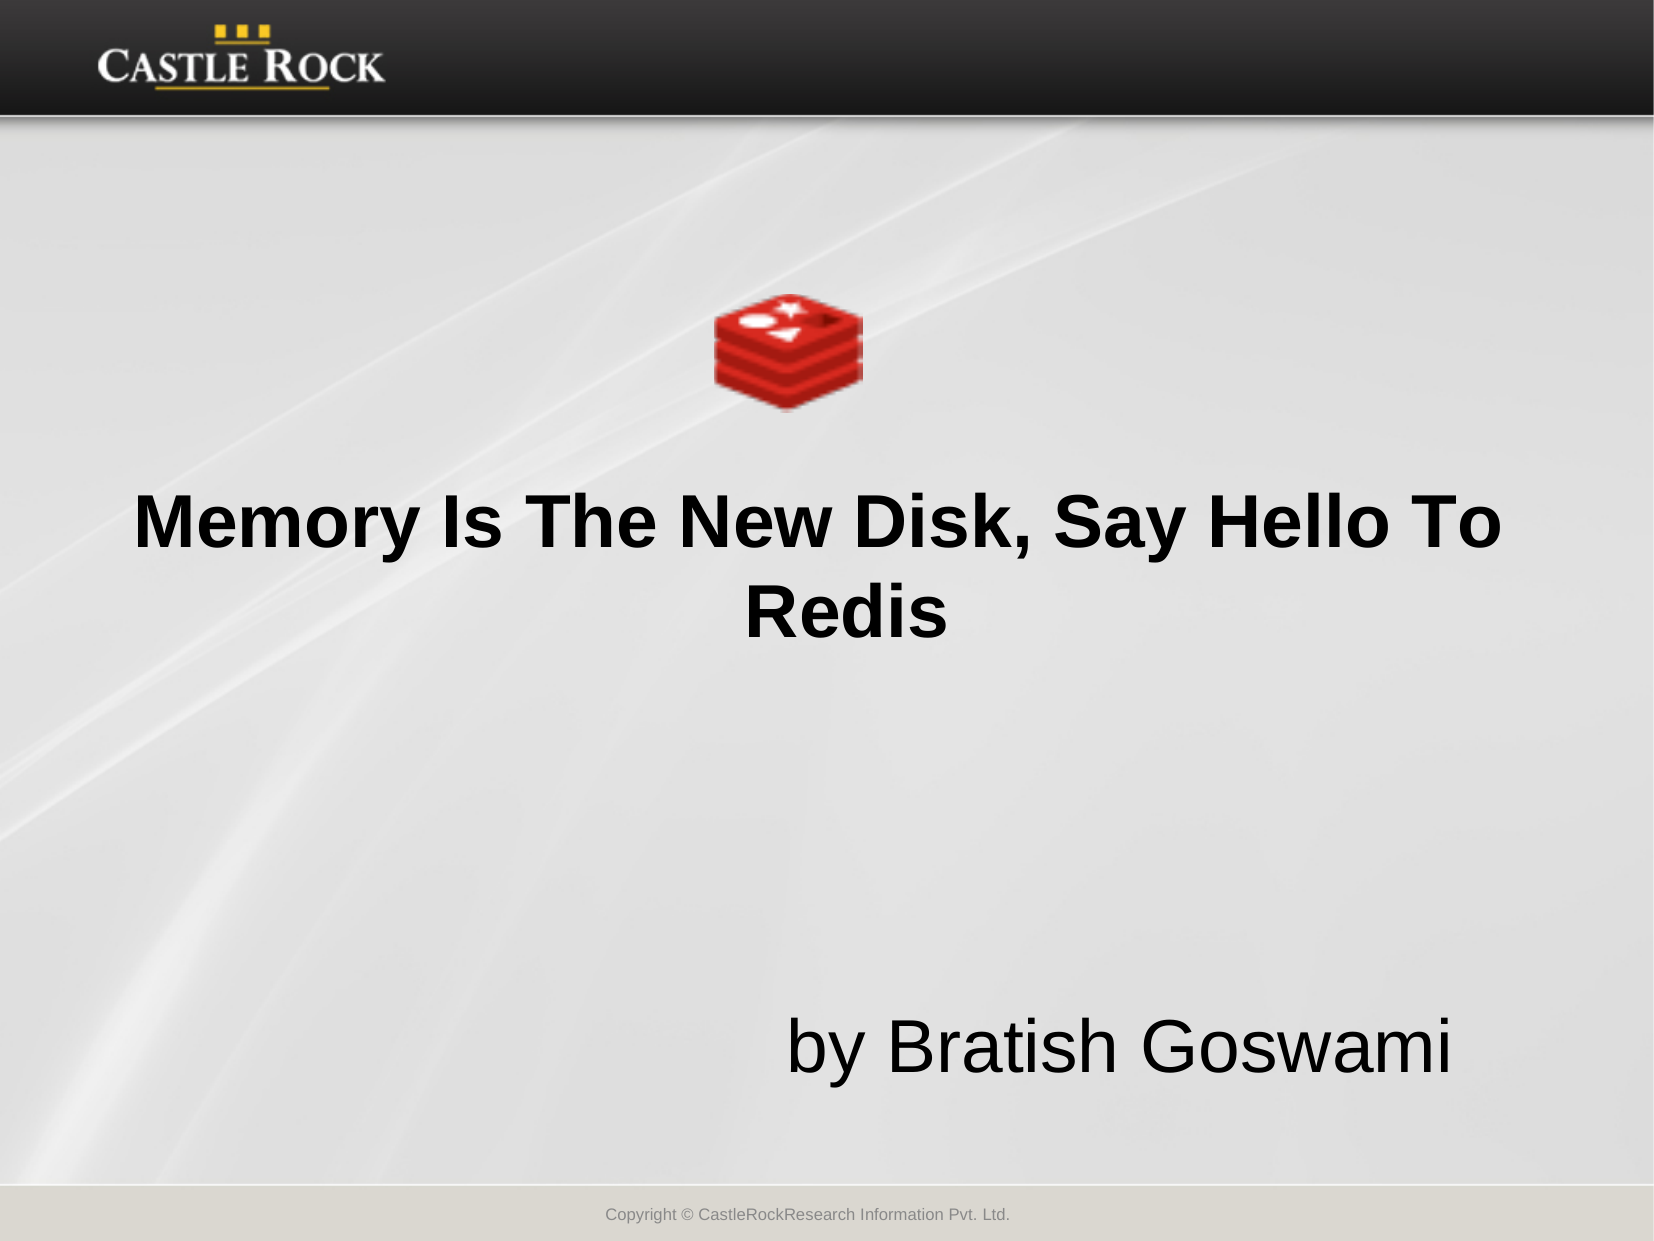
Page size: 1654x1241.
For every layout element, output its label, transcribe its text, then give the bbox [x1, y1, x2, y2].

subtitle Memory Is The New Disk, Say Hello To Redis by Bratish Goswami [75, 37, 1564, 1088]
picture [0, 0, 1654, 1241]
